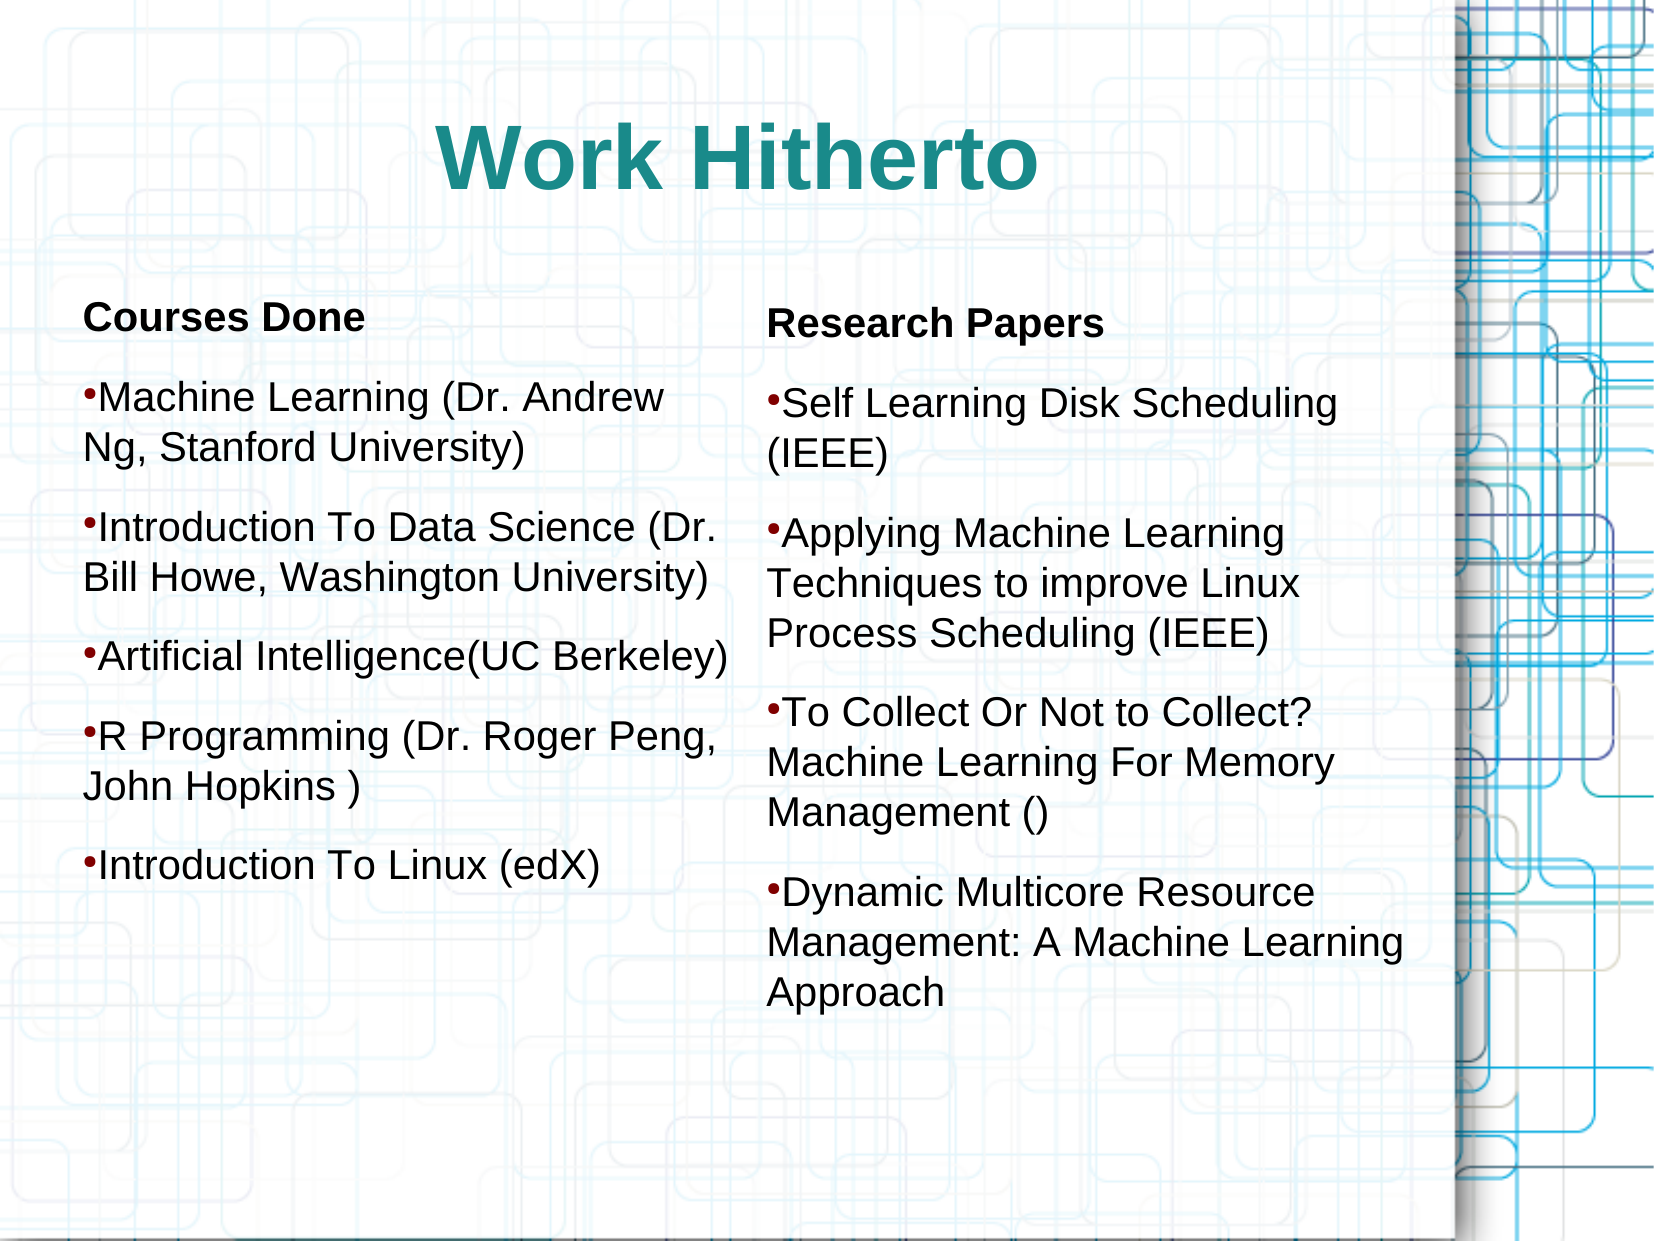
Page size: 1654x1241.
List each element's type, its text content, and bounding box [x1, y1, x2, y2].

title Work Hitherto [59, 49, 1418, 257]
list Courses Done Machine Learning (Dr. Andrew Ng, Stanford University) Introduction To Data Science (Dr. Bill Howe, Washington University) Artificial Intelligence(UC Berkeley) R Programming (Dr. Roger Peng, John Hopkins ) Introduction To Linux (edX) [82, 290, 734, 1010]
list Research Papers Self Learning Disk Scheduling (IEEE) Applying Machine Learning Techniques to improve Linux Process Scheduling (IEEE) To Collect Or Not to Collect? Machine Learning For Memory Management () Dynamic Multicore Resource Management: A Machine Learning Approach [766, 296, 1418, 1016]
